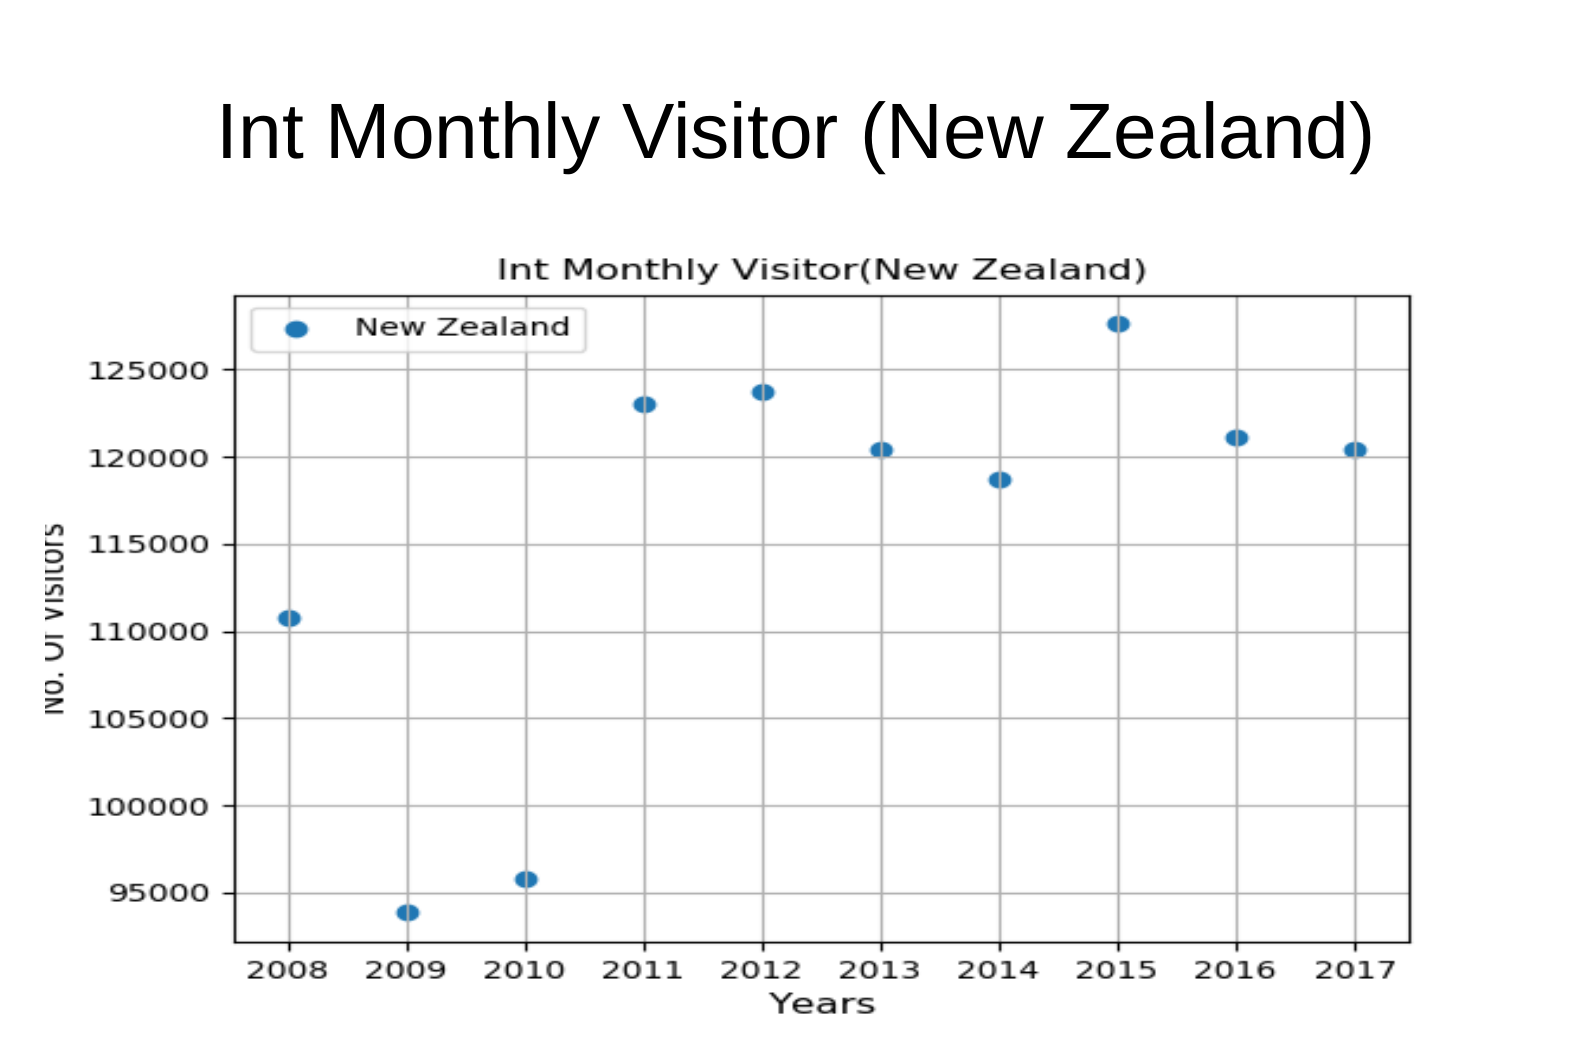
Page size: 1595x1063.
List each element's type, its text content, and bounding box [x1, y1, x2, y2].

picture [45, 194, 1561, 1036]
title Int Monthly Visitor (New Zealand) [79, 42, 1515, 194]
